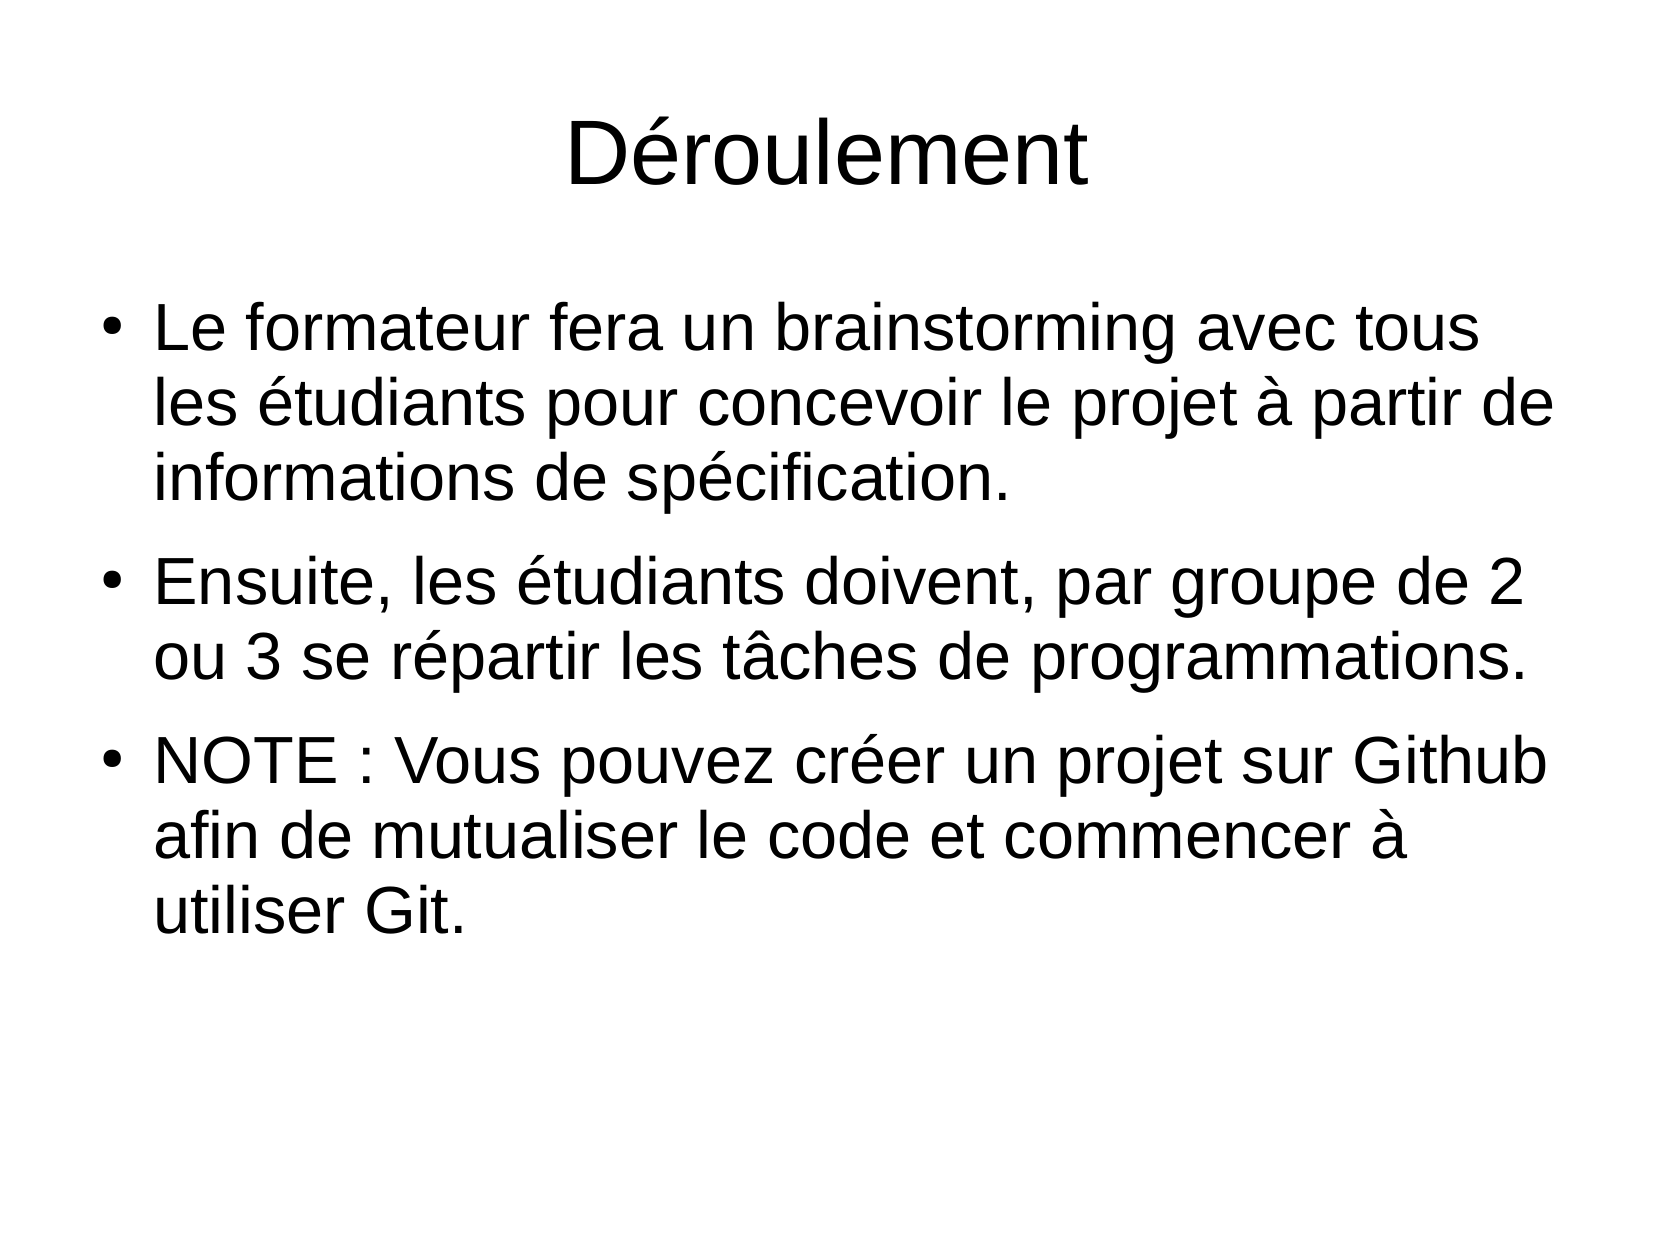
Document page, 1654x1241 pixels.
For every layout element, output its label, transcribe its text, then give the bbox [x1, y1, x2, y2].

list Le formateur fera un brainstorming avec tous les étudiants pour concevoir le projet à partir de informations de spécification. Ensuite, les étudiants doivent, par groupe de 2 ou 3 se répartir les tâches de programmations. NOTE : Vous pouvez créer un projet sur Github afin de mutualiser le code et commencer à utiliser Git. [82, 290, 1571, 1109]
title Déroulement [82, 49, 1571, 257]
